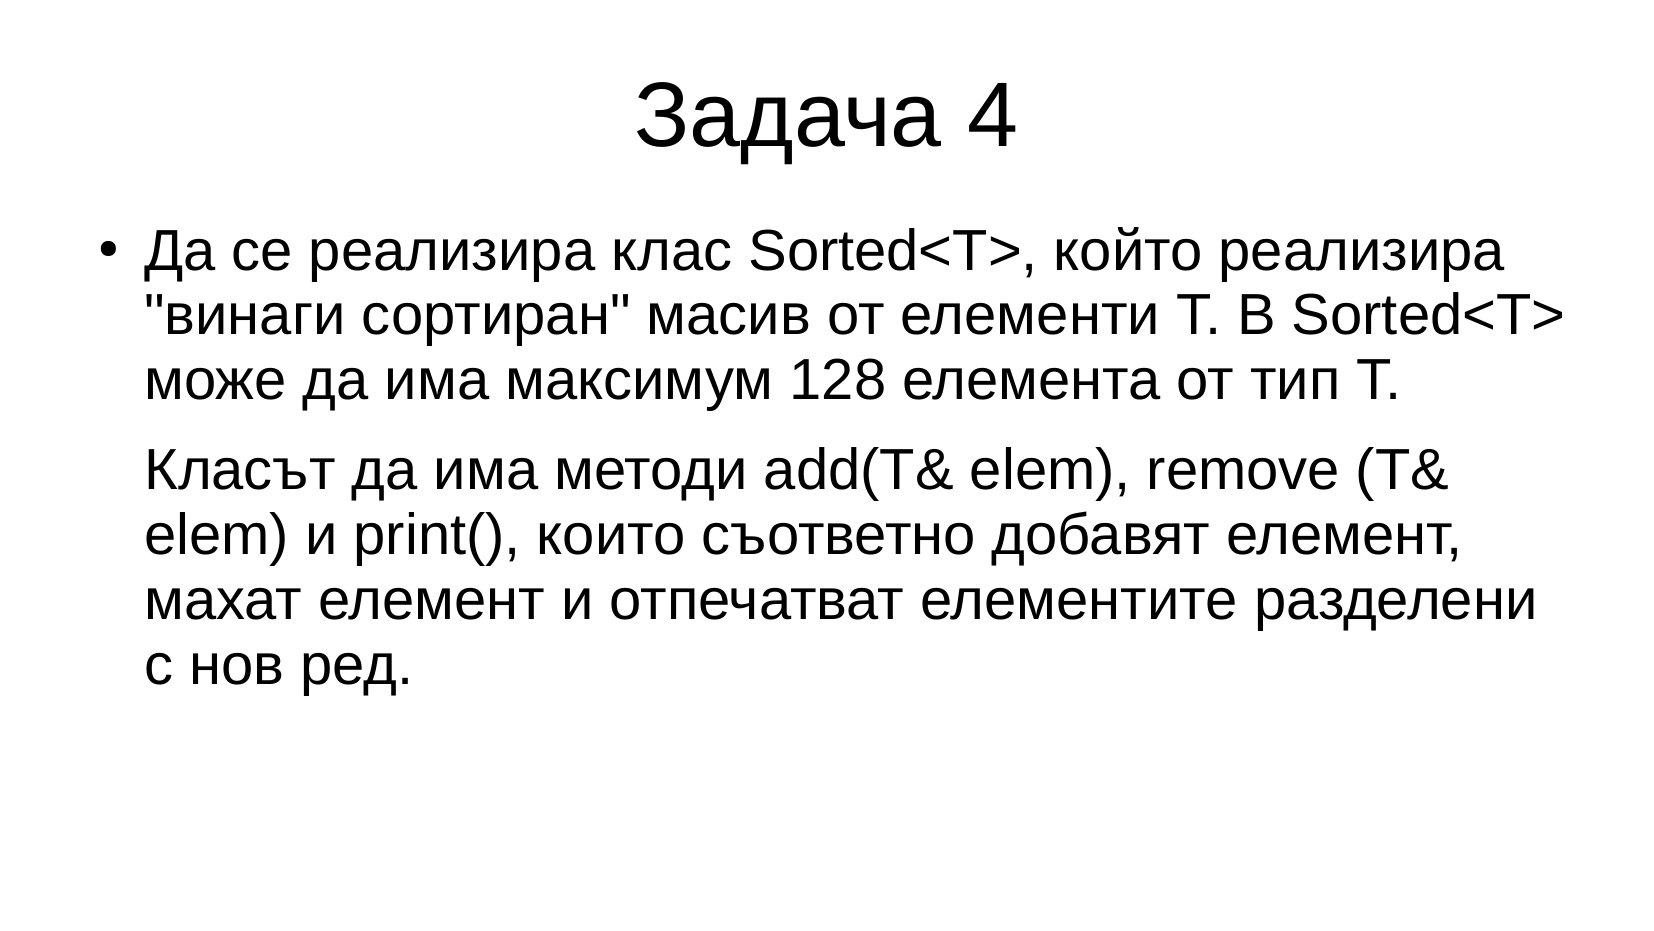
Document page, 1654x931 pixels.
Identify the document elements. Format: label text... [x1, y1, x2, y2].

list Да се реализира клас Sorted<T>, който реализира "винаги сортиран" масив от елементи T. В Sorted<T> може да има максимум 128 елемента от тип T. Класът да има методи add(T& elem), remove (T& elem) и print(), които съответно добавят елемент, махат елемент и отпечатват елементите разделени с нов ред. [82, 217, 1571, 758]
title Задача 4 [82, 37, 1571, 193]
